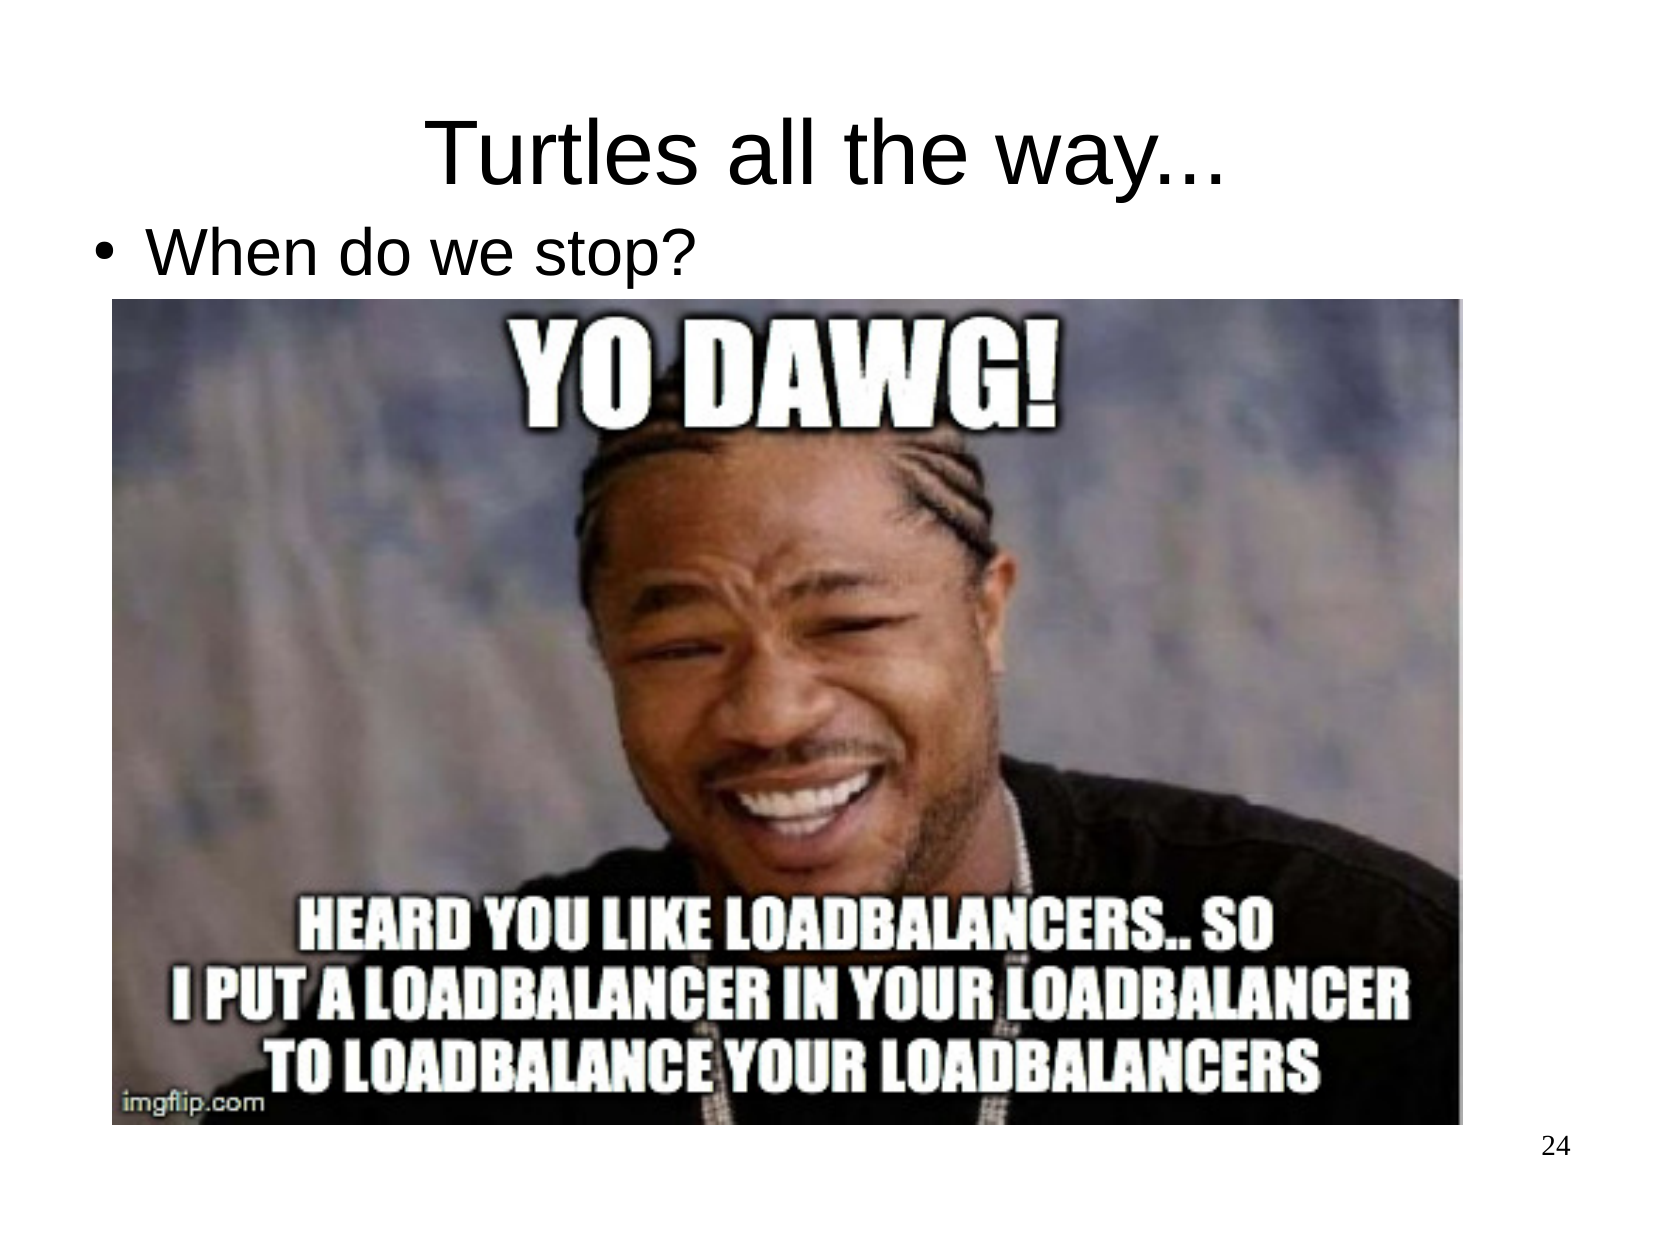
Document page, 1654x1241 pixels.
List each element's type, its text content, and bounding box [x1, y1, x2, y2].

picture [112, 301, 1463, 1126]
list When do we stop? [75, 215, 1568, 301]
title Turtles all the way... [82, 56, 1571, 250]
